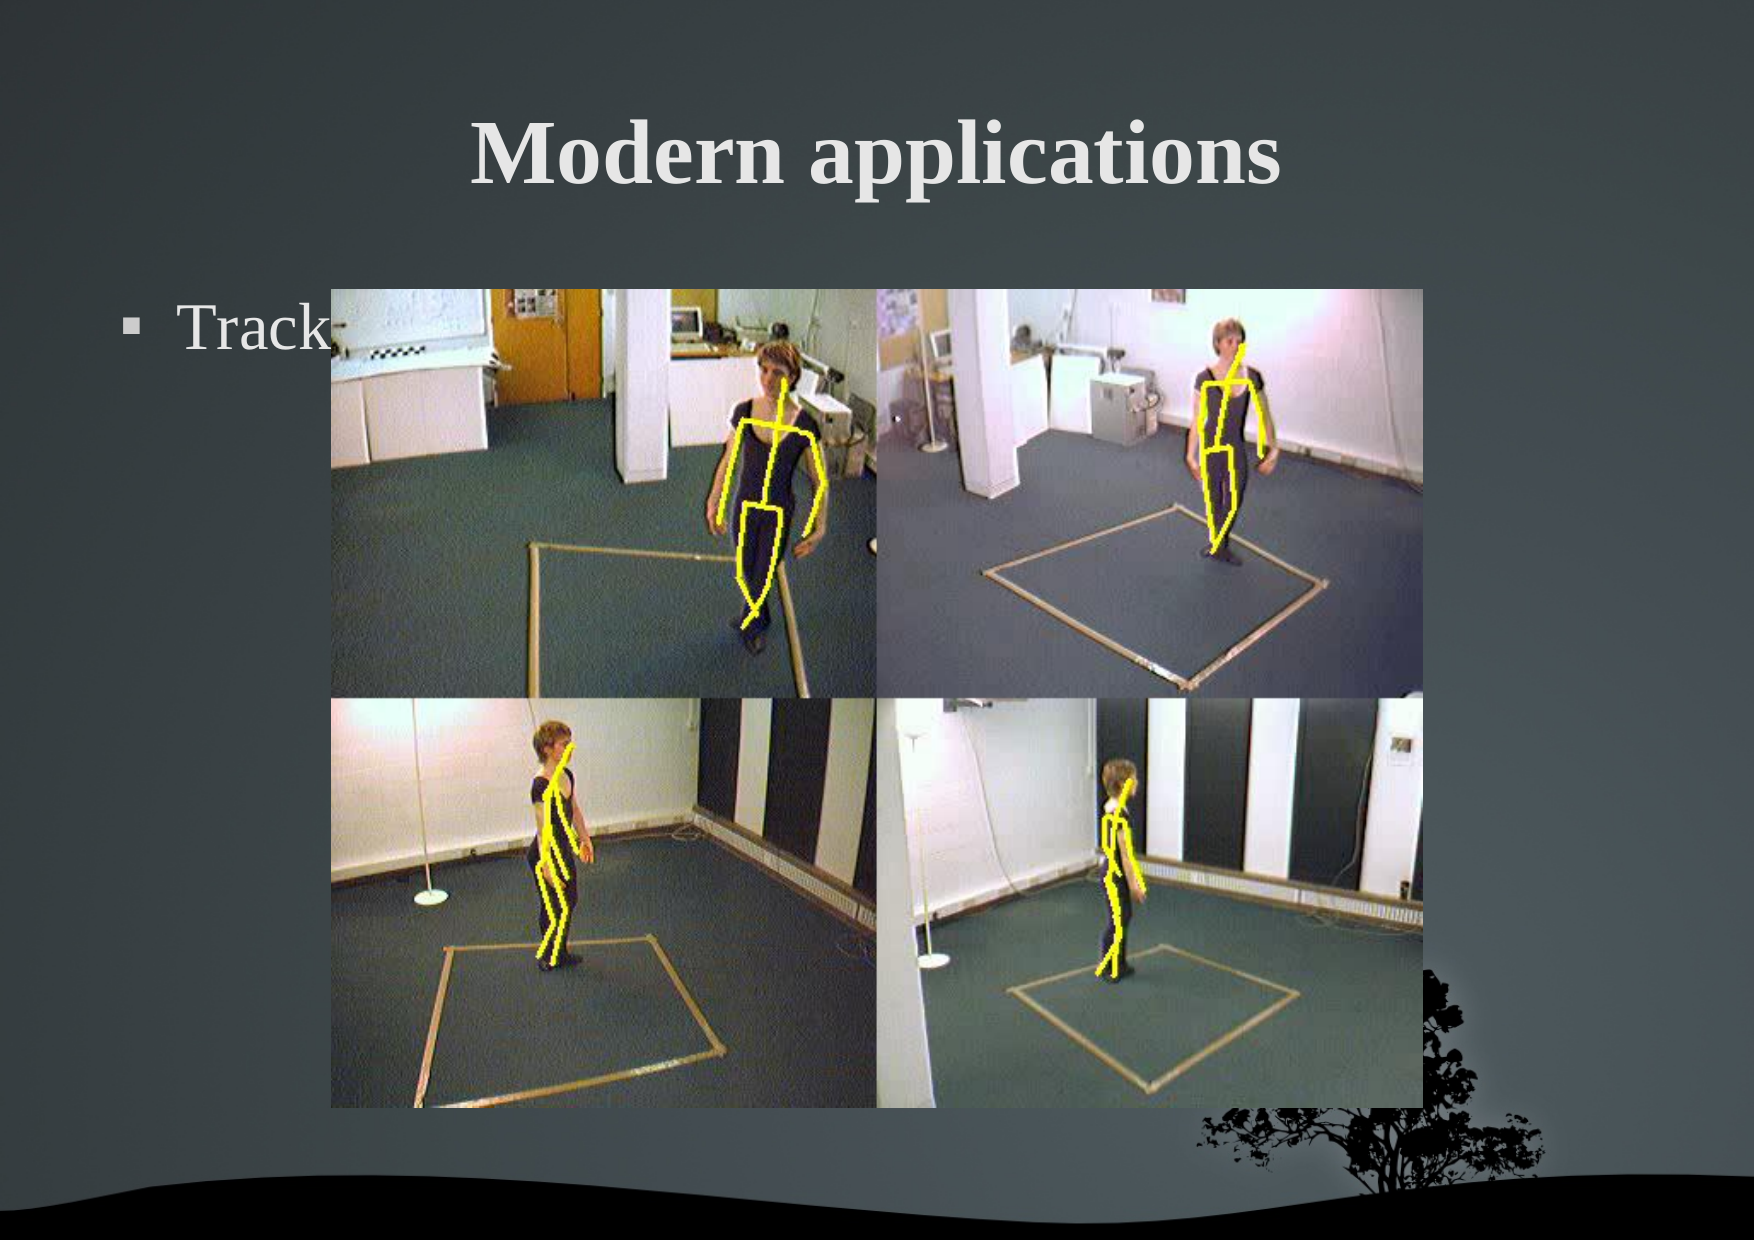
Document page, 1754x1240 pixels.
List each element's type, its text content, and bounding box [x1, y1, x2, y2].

title Modern applications [87, 49, 1667, 257]
list Tracking objects with a camera as a sensor [87, 290, 858, 1109]
picture [0, 0, 1754, 1240]
